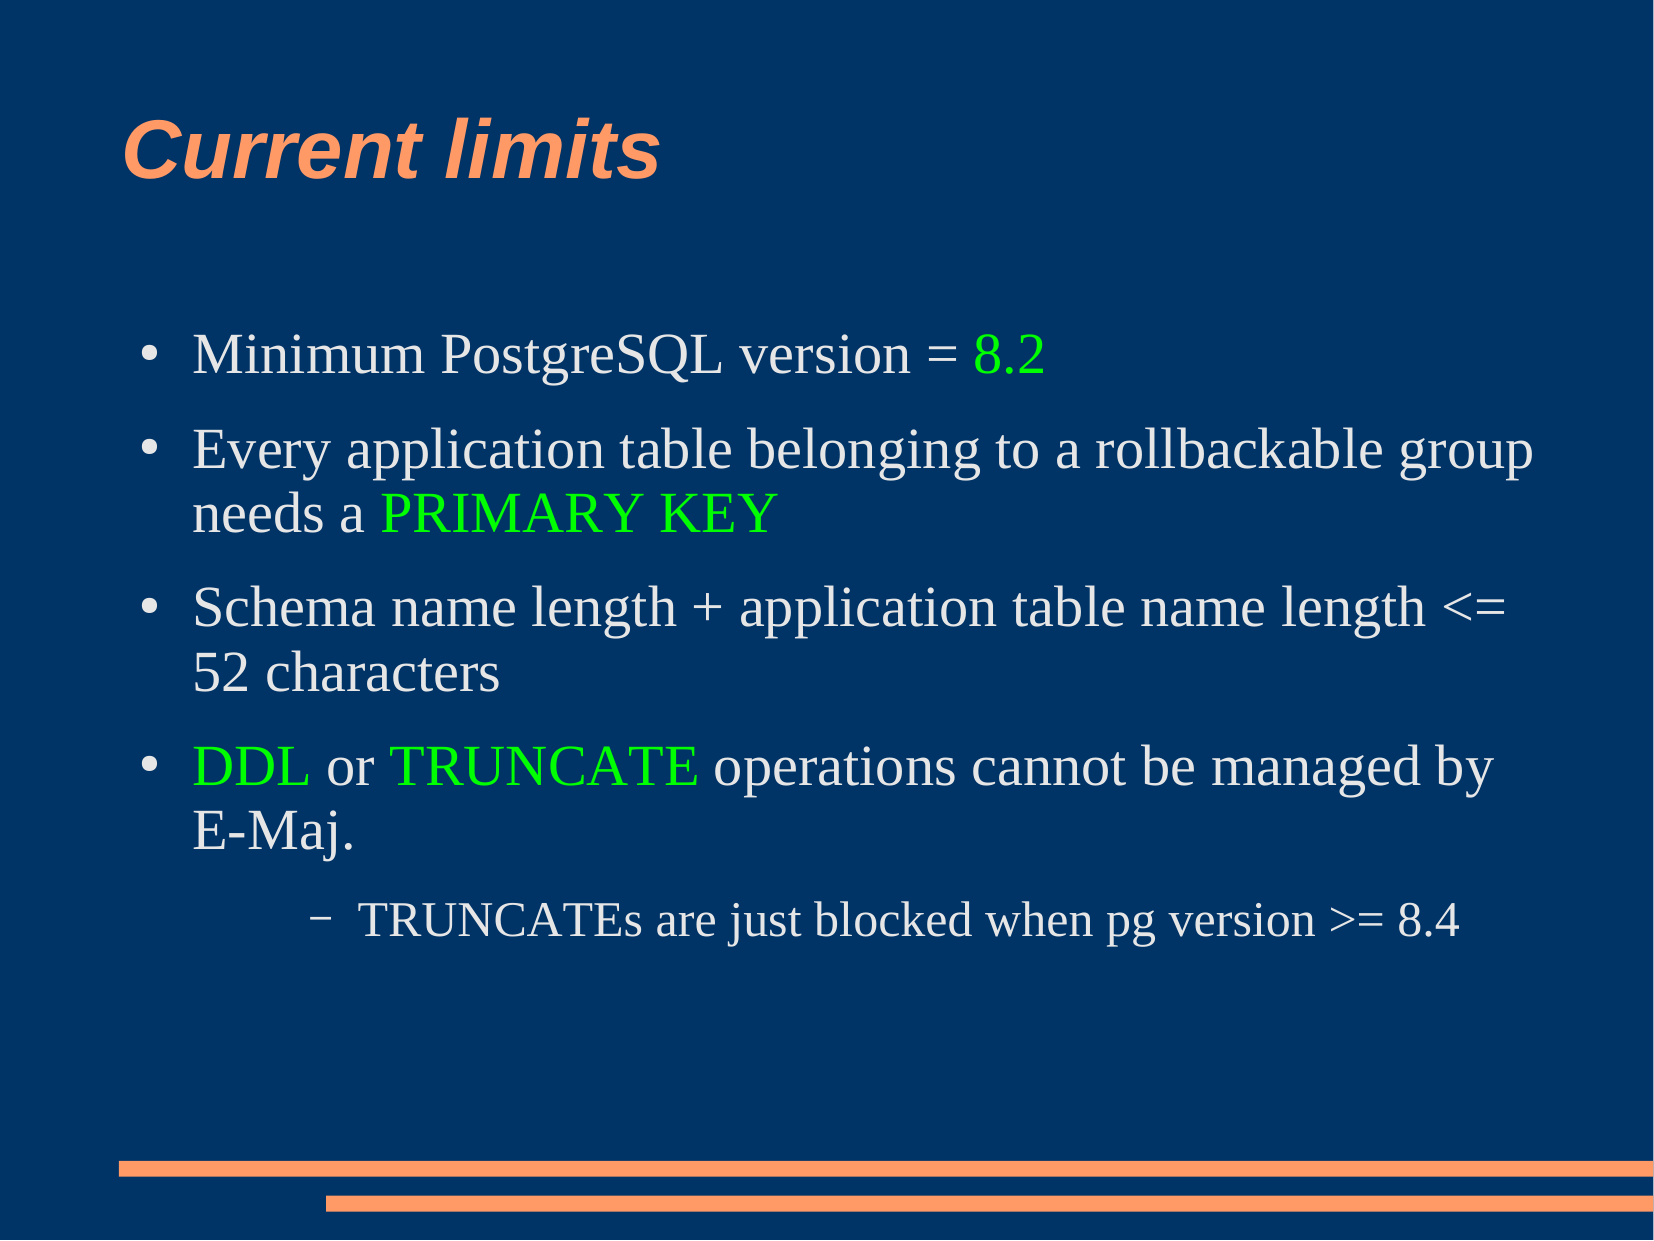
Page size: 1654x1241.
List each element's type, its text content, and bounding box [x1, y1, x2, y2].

title Current limits [121, 53, 1534, 246]
list Minimum PostgreSQL version = 8.2 Every application table belonging to a rollbackable group needs a PRIMARY KEY Schema name length + application table name length <= 52 characters DDL or TRUNCATE operations cannot be managed by E-Maj. TRUNCATEs are just blocked when pg version >= 8.4 [121, 322, 1561, 1118]
